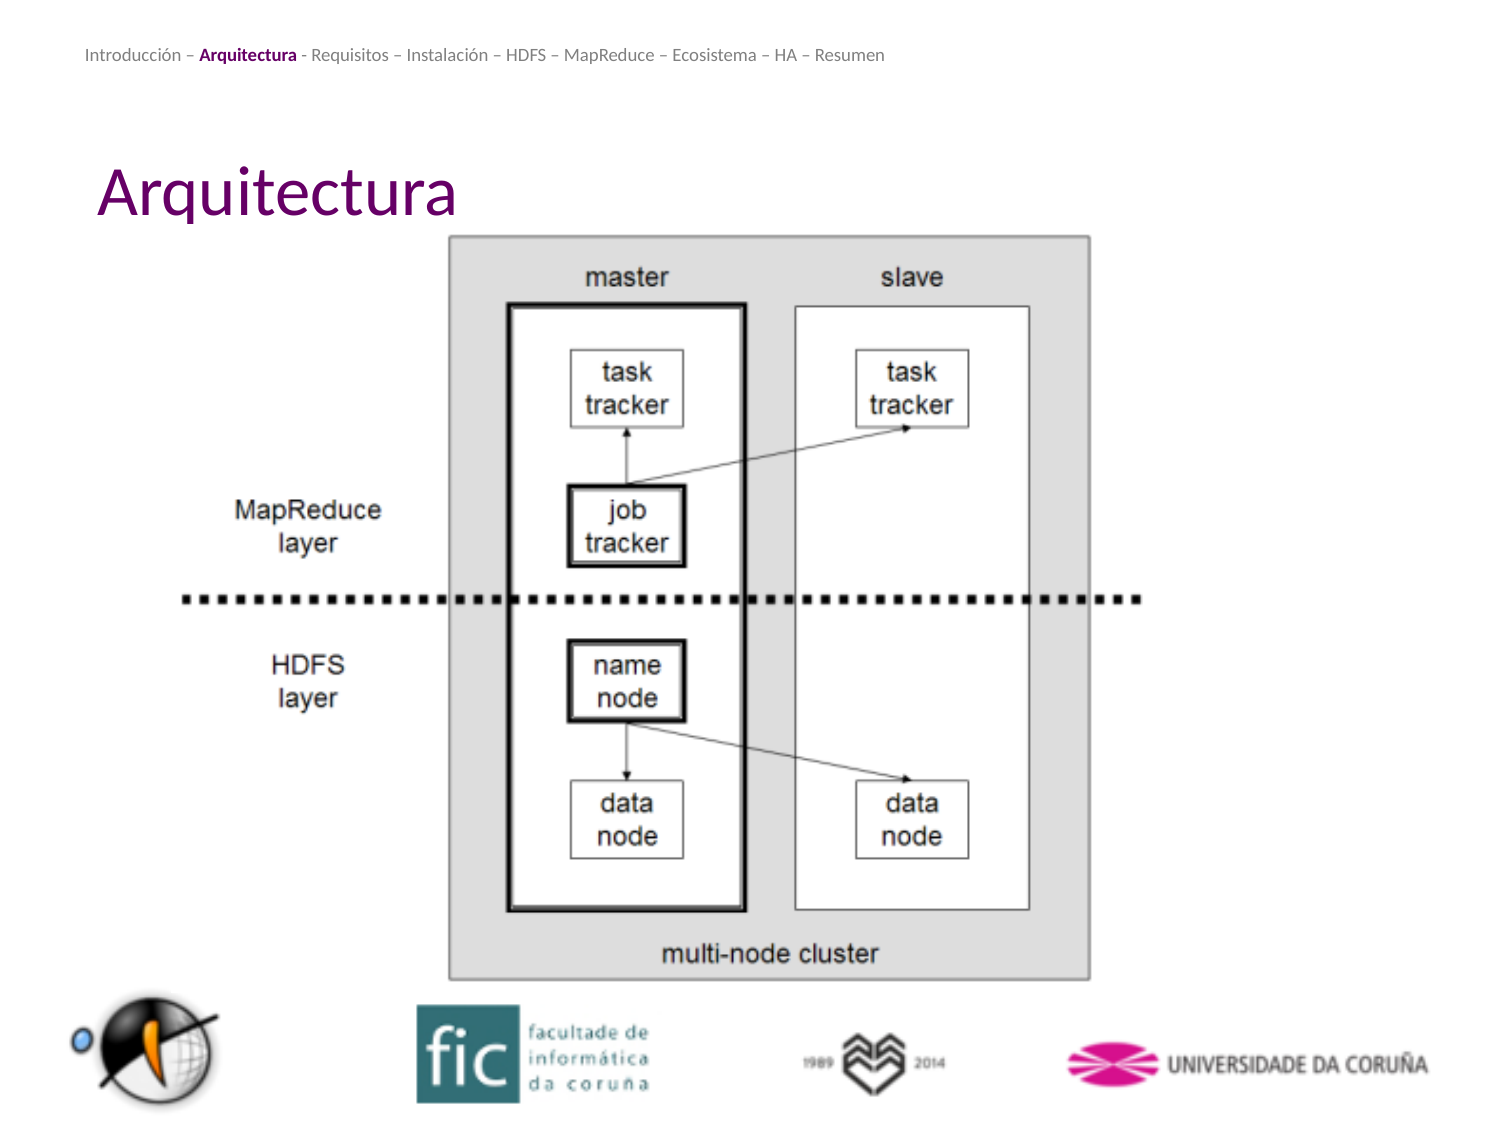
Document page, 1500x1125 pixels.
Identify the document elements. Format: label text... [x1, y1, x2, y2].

text_box Introducción – Arquitectura - Requisitos – Instalación – HDFS – MapReduce – Ecosistema – HA – Resumen [70, 35, 1429, 73]
picture [0, 0, 1500, 1125]
title Arquitectura [82, 93, 1432, 282]
